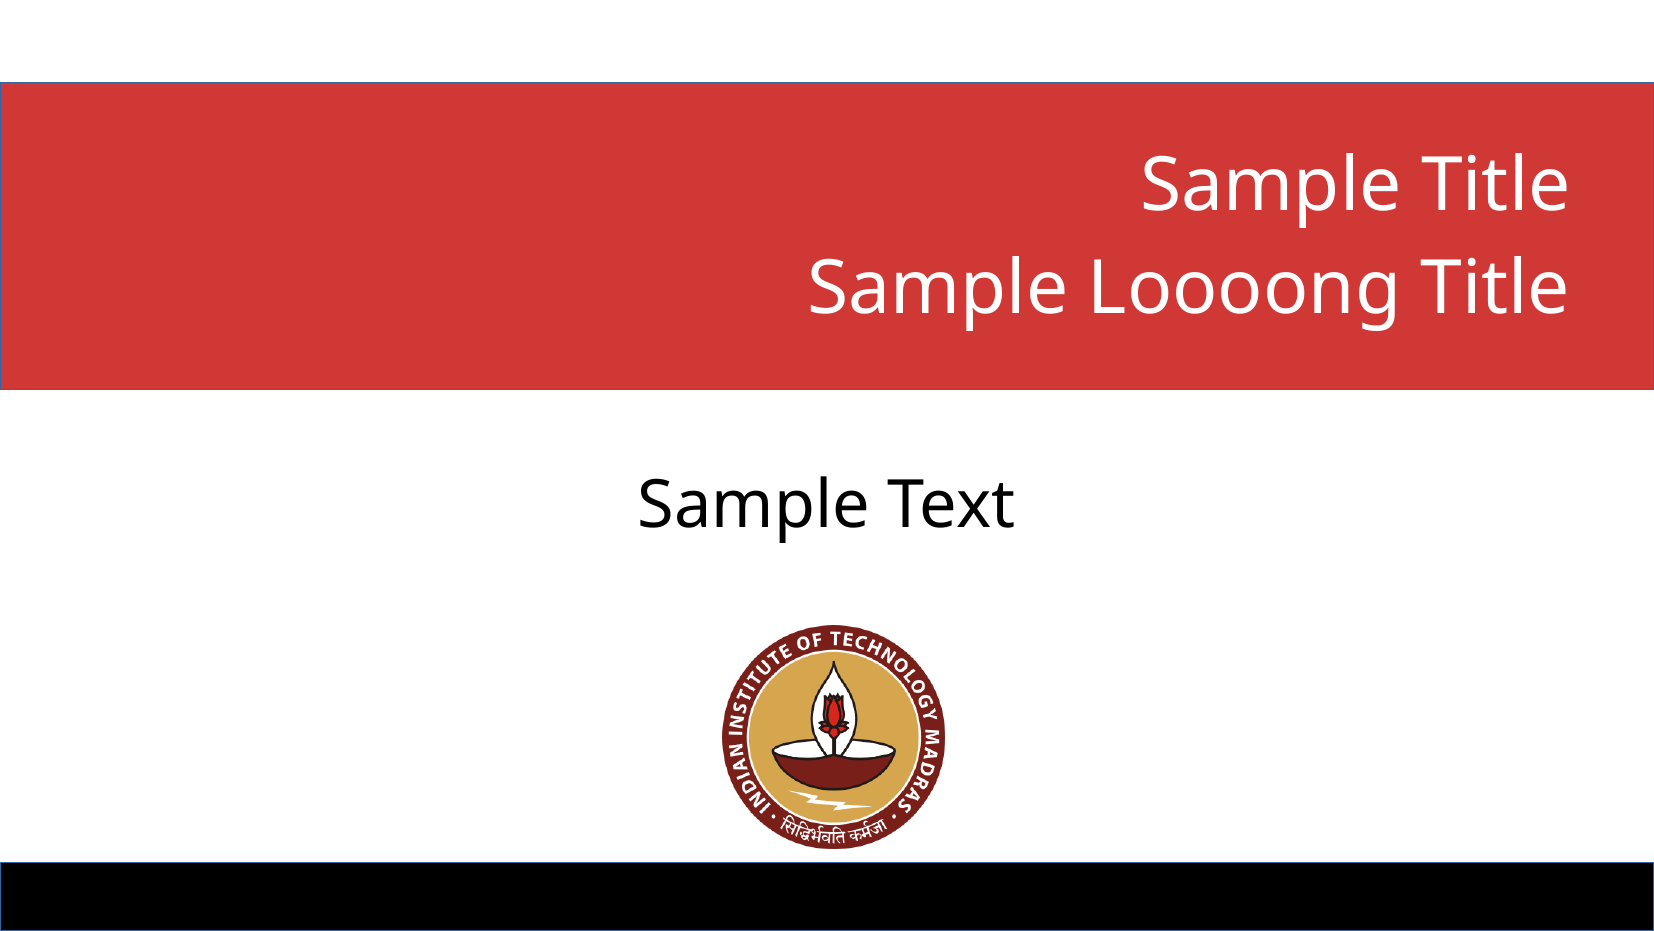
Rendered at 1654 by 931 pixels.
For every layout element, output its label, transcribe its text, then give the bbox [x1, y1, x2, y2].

picture [722, 625, 945, 849]
title Sample Title Sample Loooong Title [82, 130, 1571, 336]
text_box [0, 82, 1654, 390]
subtitle Sample Text [82, 389, 1571, 615]
text_box [0, 862, 1654, 931]
